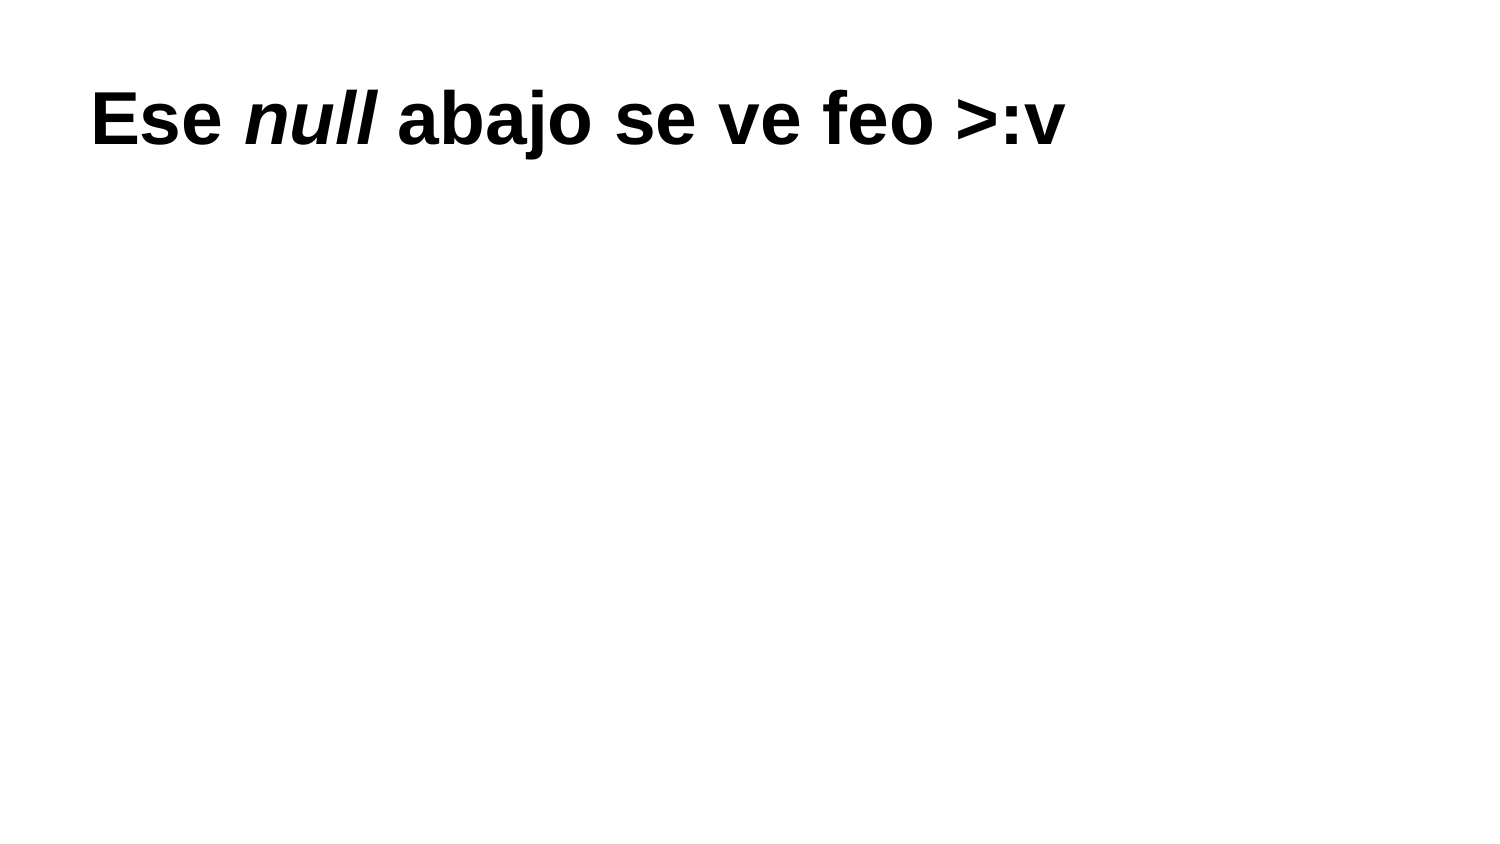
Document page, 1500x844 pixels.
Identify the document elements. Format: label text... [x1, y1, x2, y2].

title Ese null abajo se ve feo >:v [75, 33, 1425, 175]
